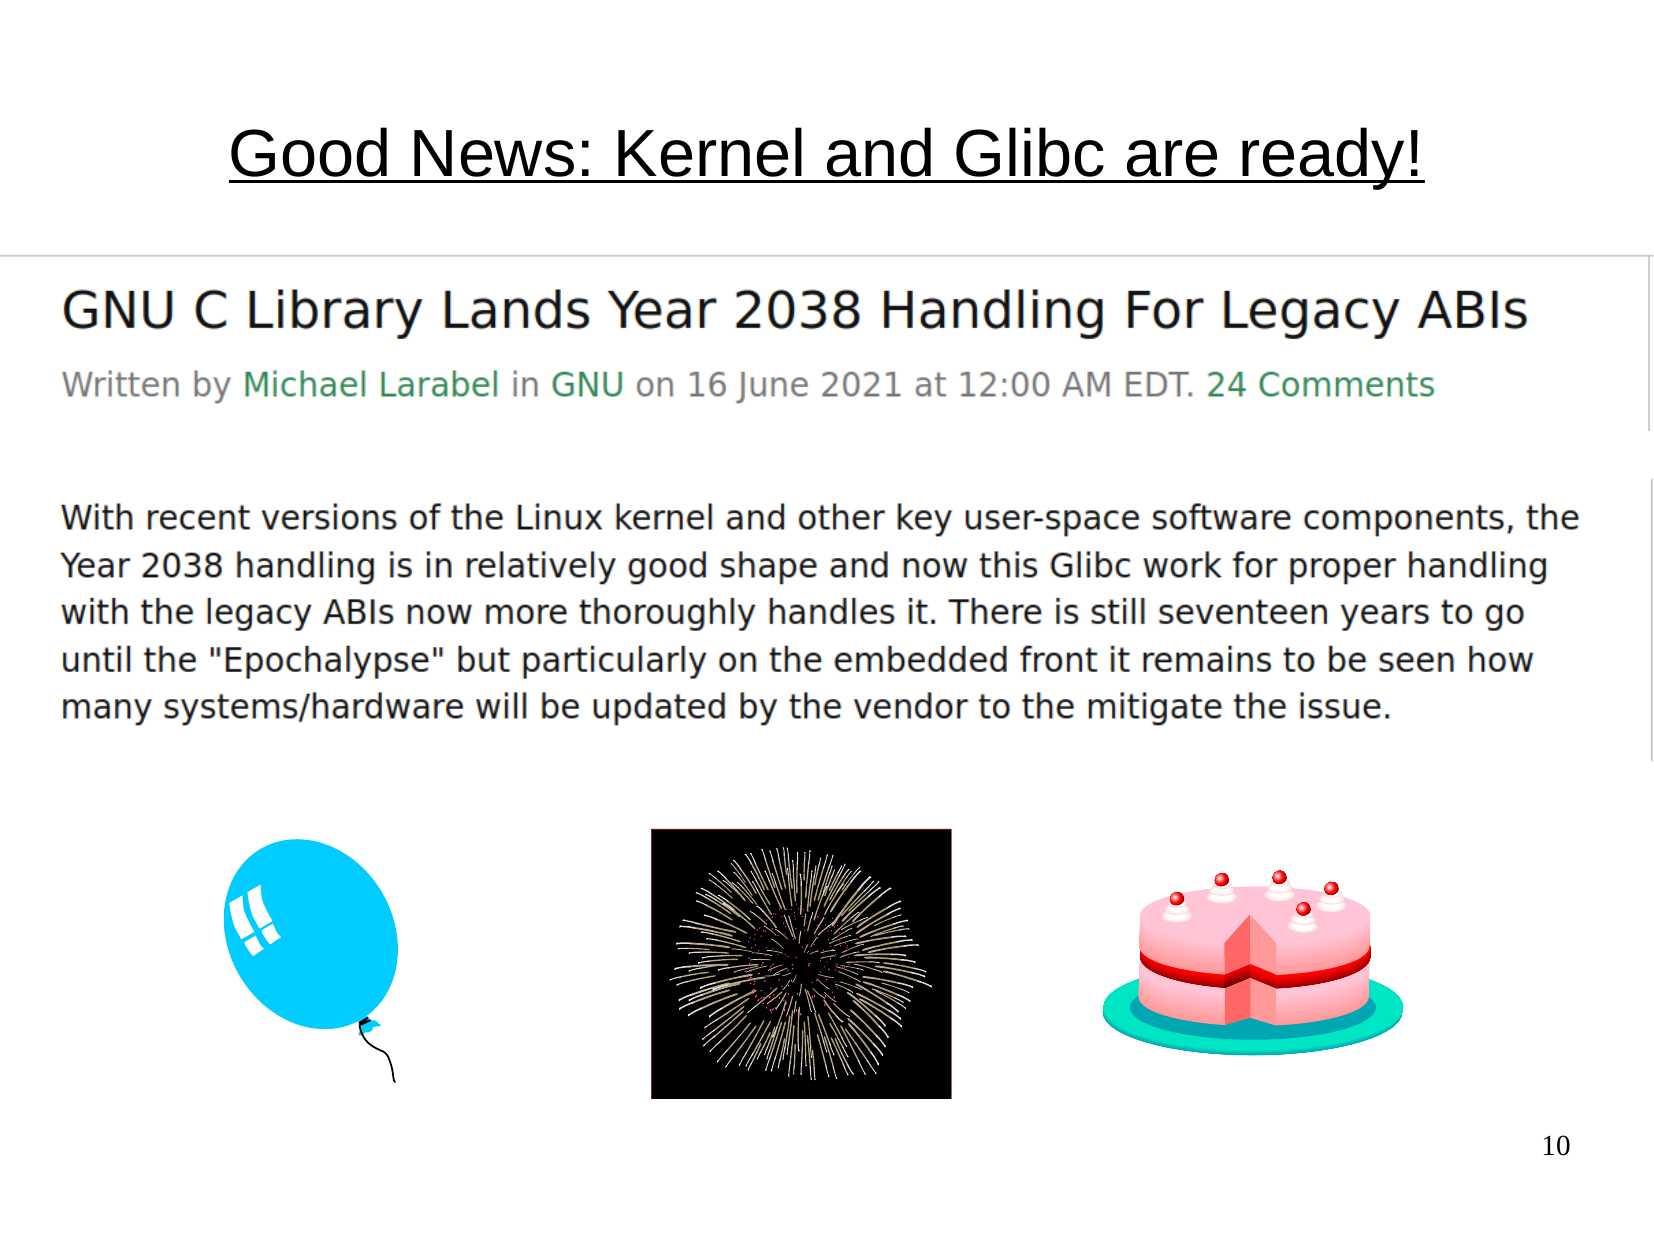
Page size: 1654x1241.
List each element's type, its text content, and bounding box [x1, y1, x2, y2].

picture [0, 254, 1654, 431]
picture [1102, 870, 1403, 1056]
picture [0, 479, 1654, 1170]
picture [651, 828, 952, 1099]
title Good News: Kernel and Glibc are ready! [82, 49, 1571, 254]
